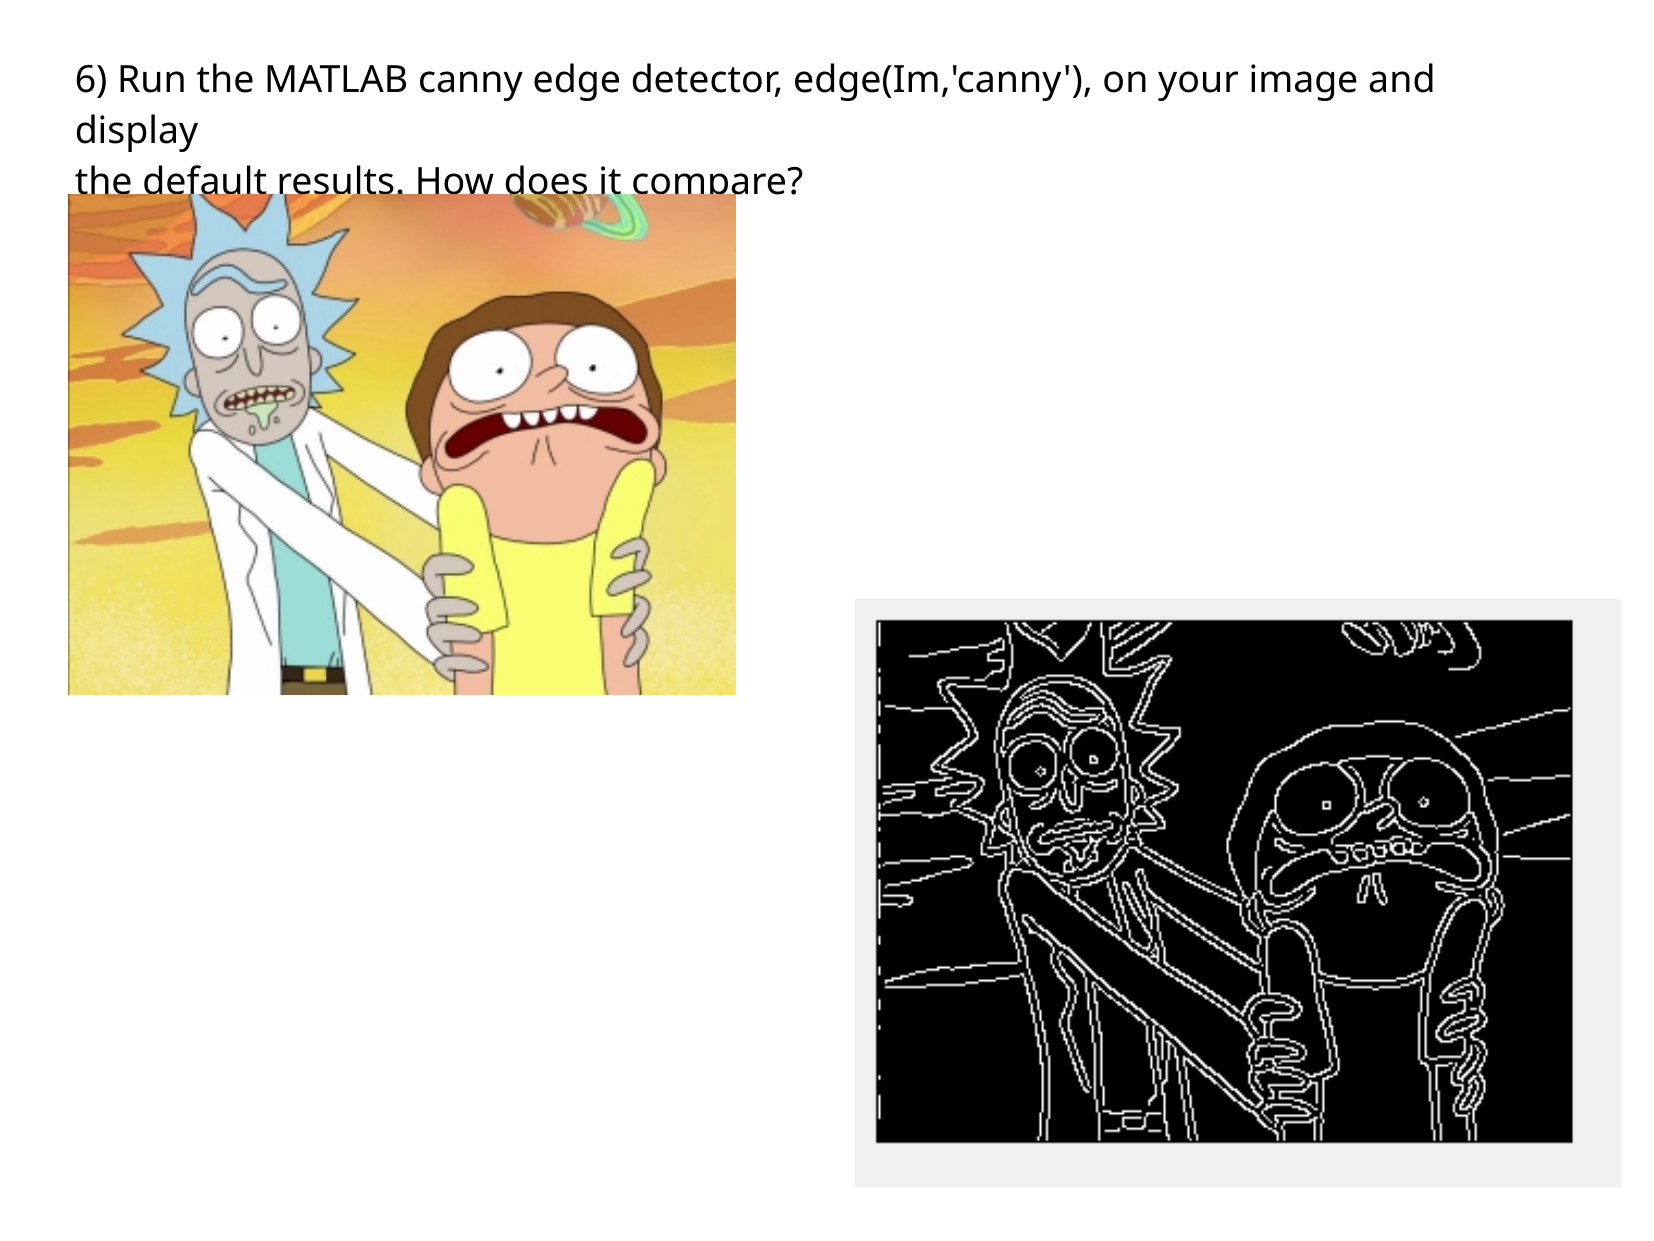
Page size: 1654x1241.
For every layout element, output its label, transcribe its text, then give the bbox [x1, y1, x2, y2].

picture [855, 599, 1621, 1187]
text_box 6) Run the MATLAB canny edge detector, edge(Im,'canny'), on your image and display the default results. How does it compare? [60, 45, 1531, 160]
picture [68, 194, 736, 696]
